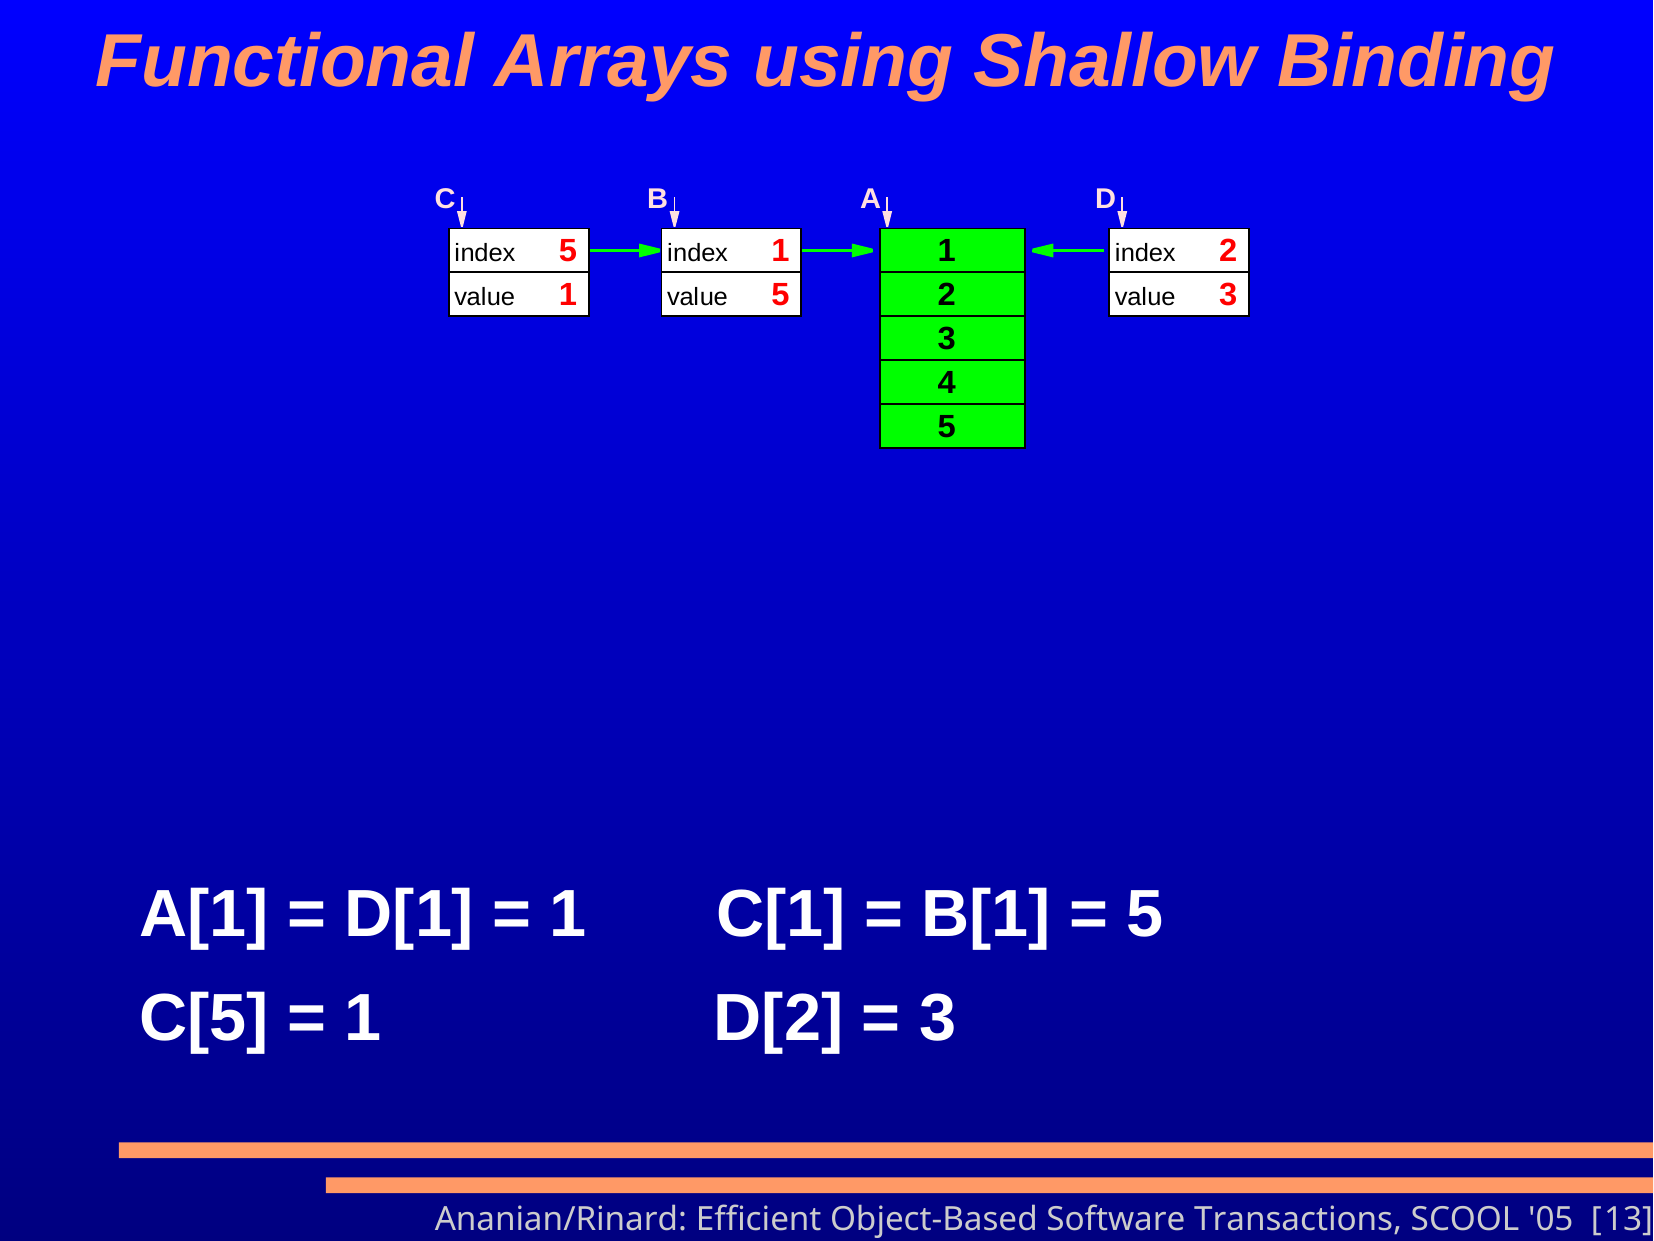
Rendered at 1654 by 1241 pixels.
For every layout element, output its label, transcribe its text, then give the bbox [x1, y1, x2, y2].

picture [421, 175, 1278, 476]
title Functional Arrays using Shallow Binding [0, 0, 1653, 121]
list A[1] = D[1] = 1 C[1] = B[1] = 5 C[5] = 1 D[2] = 3 [121, 875, 1561, 1133]
